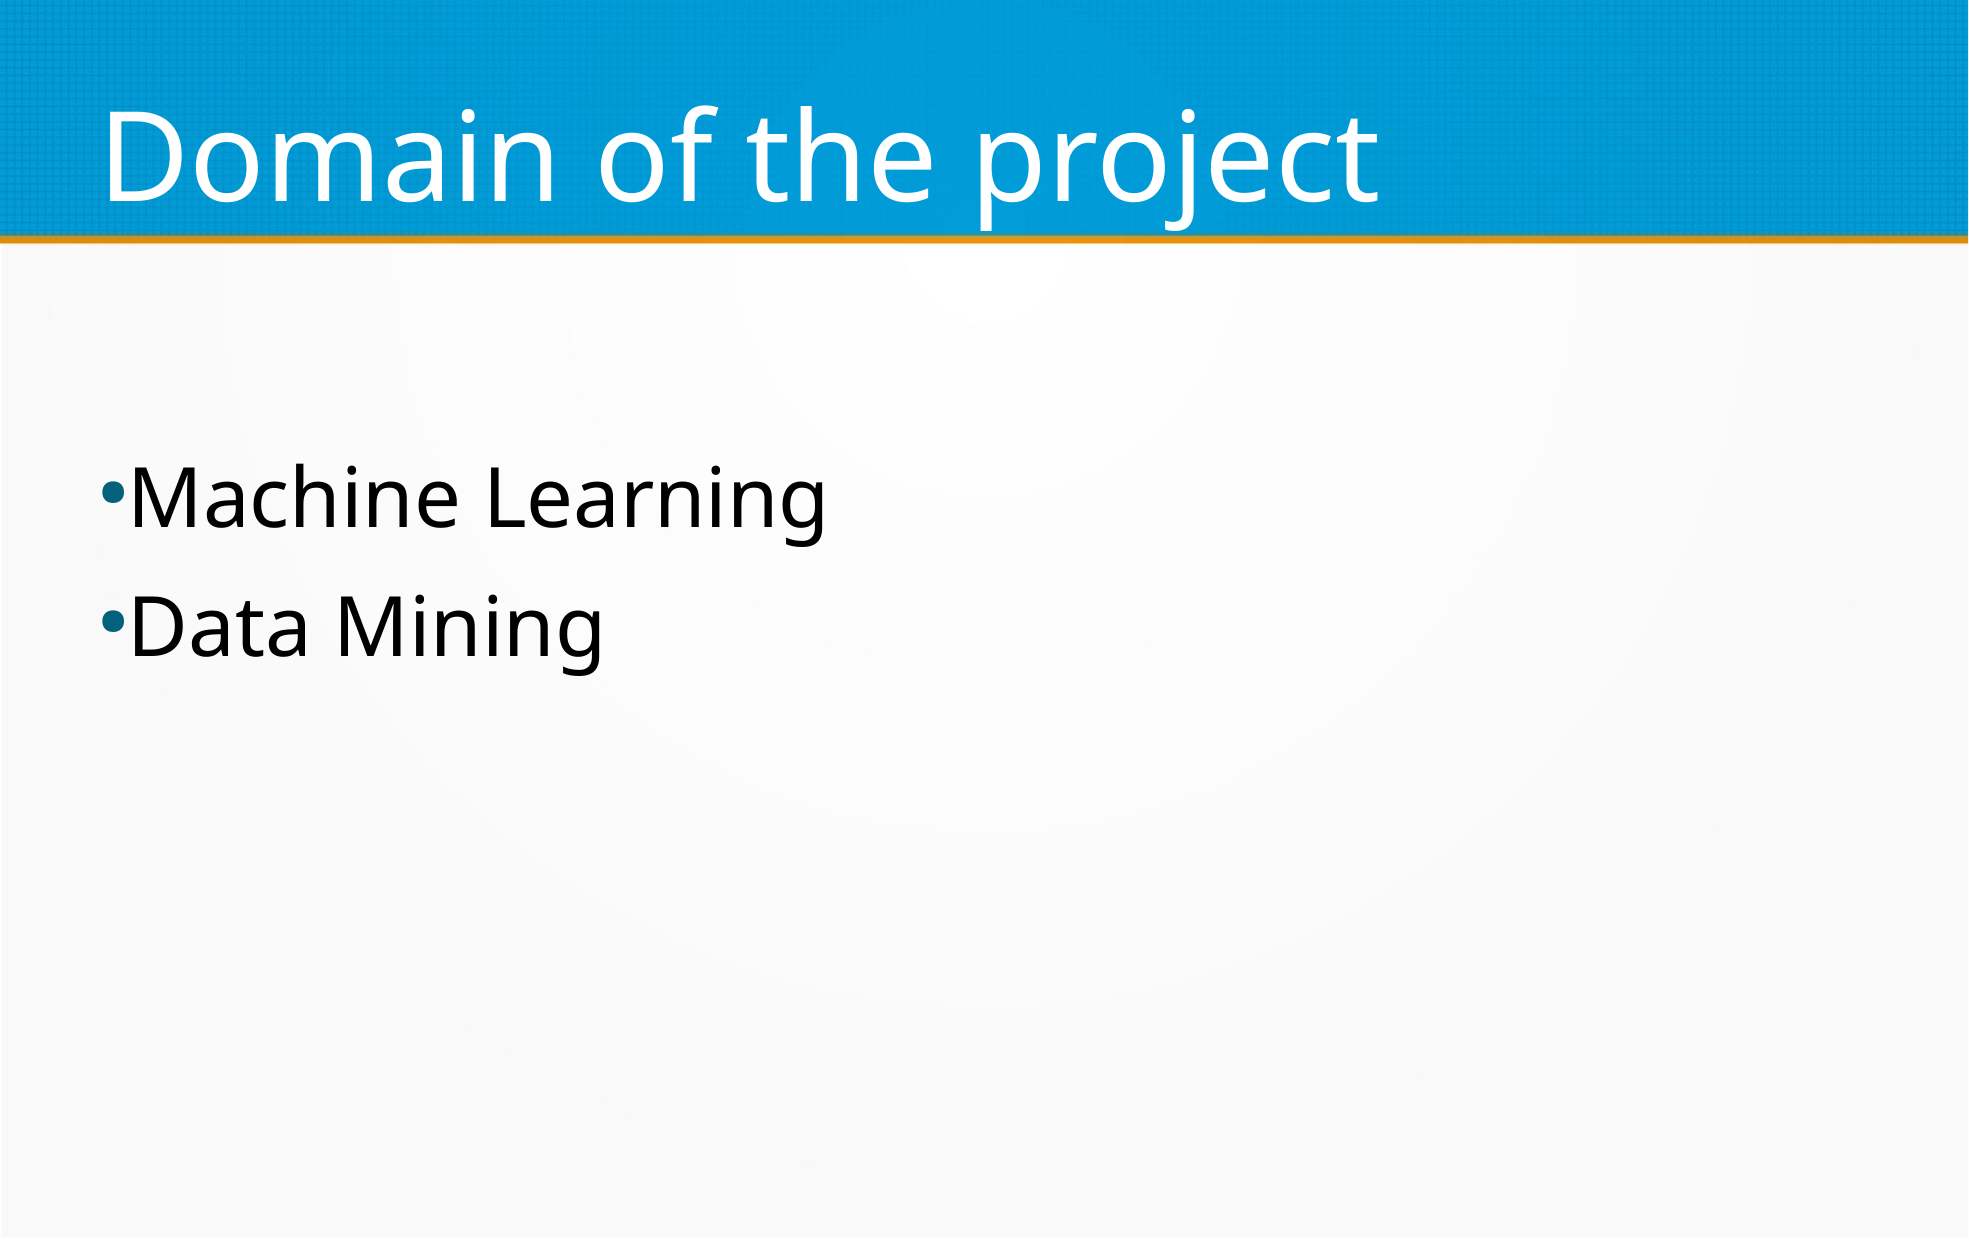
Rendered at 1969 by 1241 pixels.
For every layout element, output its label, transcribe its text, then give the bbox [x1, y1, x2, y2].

title Domain of the project [98, 19, 1870, 227]
picture [0, 233, 1969, 1241]
list Machine Learning Data Mining [98, 315, 1861, 1081]
